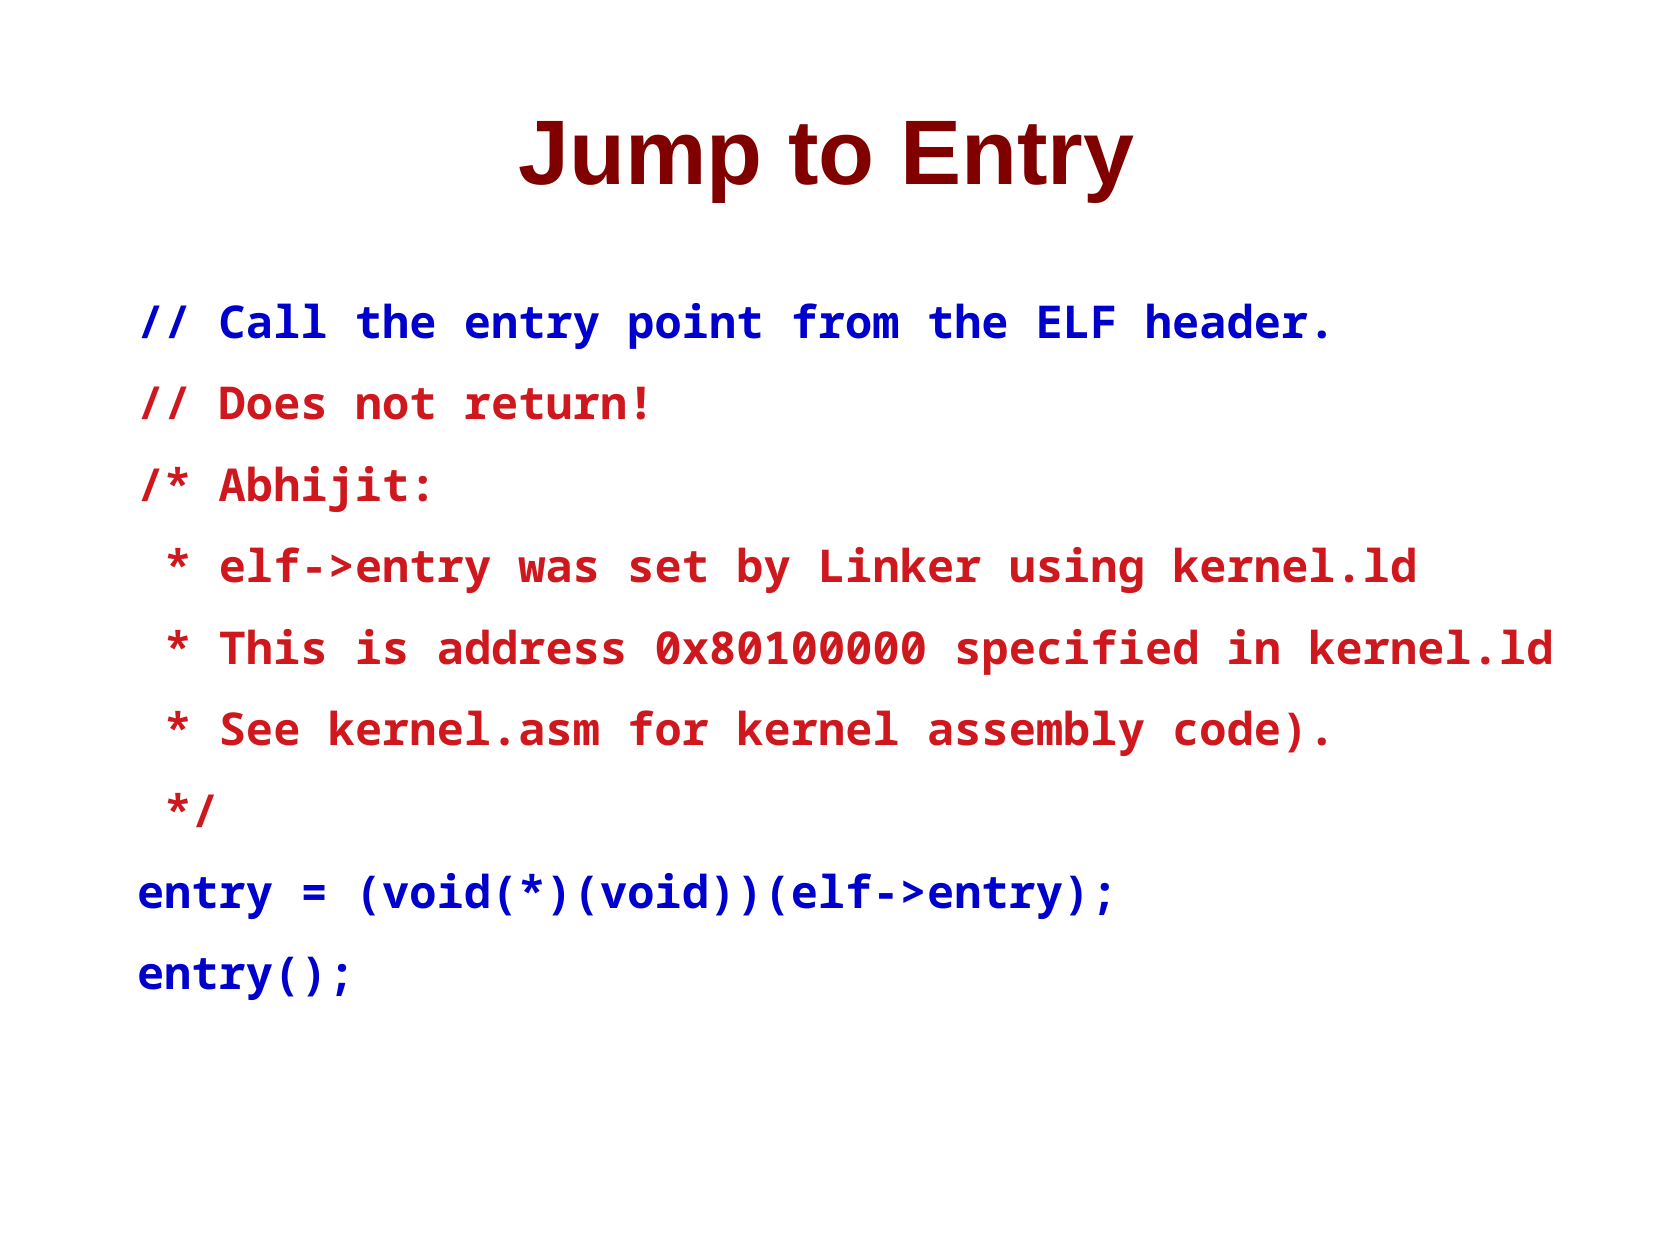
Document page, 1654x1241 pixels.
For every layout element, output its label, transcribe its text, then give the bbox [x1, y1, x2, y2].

title Jump to Entry [82, 49, 1571, 257]
list // Call the entry point from the ELF header. // Does not return! /* Abhijit: * elf->entry was set by Linker using kernel.ld * This is address 0x80100000 specified in kernel.ld * See kernel.asm for kernel assembly code). */ entry = (void(*)(void))(elf->entry); entry(); [82, 290, 1571, 1010]
